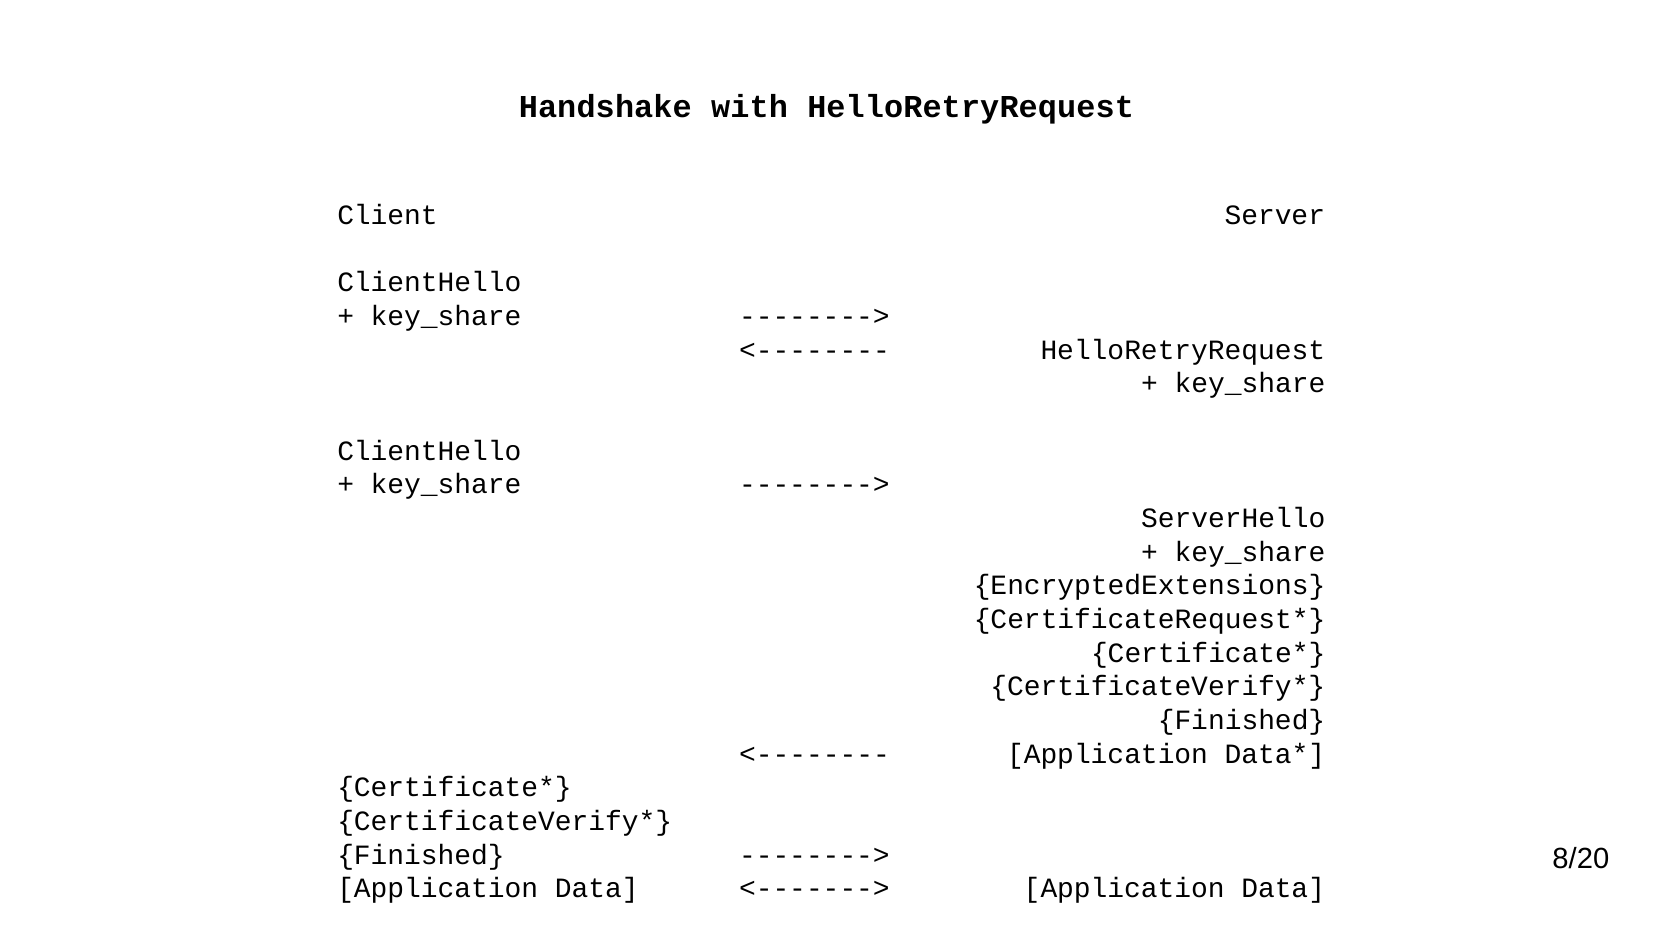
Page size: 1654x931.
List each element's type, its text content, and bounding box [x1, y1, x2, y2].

list Handshake with HelloRetryRequest Client Server ClientHello + key_share --------> <-------- HelloRetryRequest + key_share ClientHello + key_share --------> ServerHello + key_share {EncryptedExtensions} {CertificateRequest*} {Certificate*} {CertificateVerify*} {Finished} <-------- [Application Data*] {Certificate*} {CertificateVerify*} {Finished} --------> [Application Data] <-------> [Application Data] [82, 17, 1571, 904]
